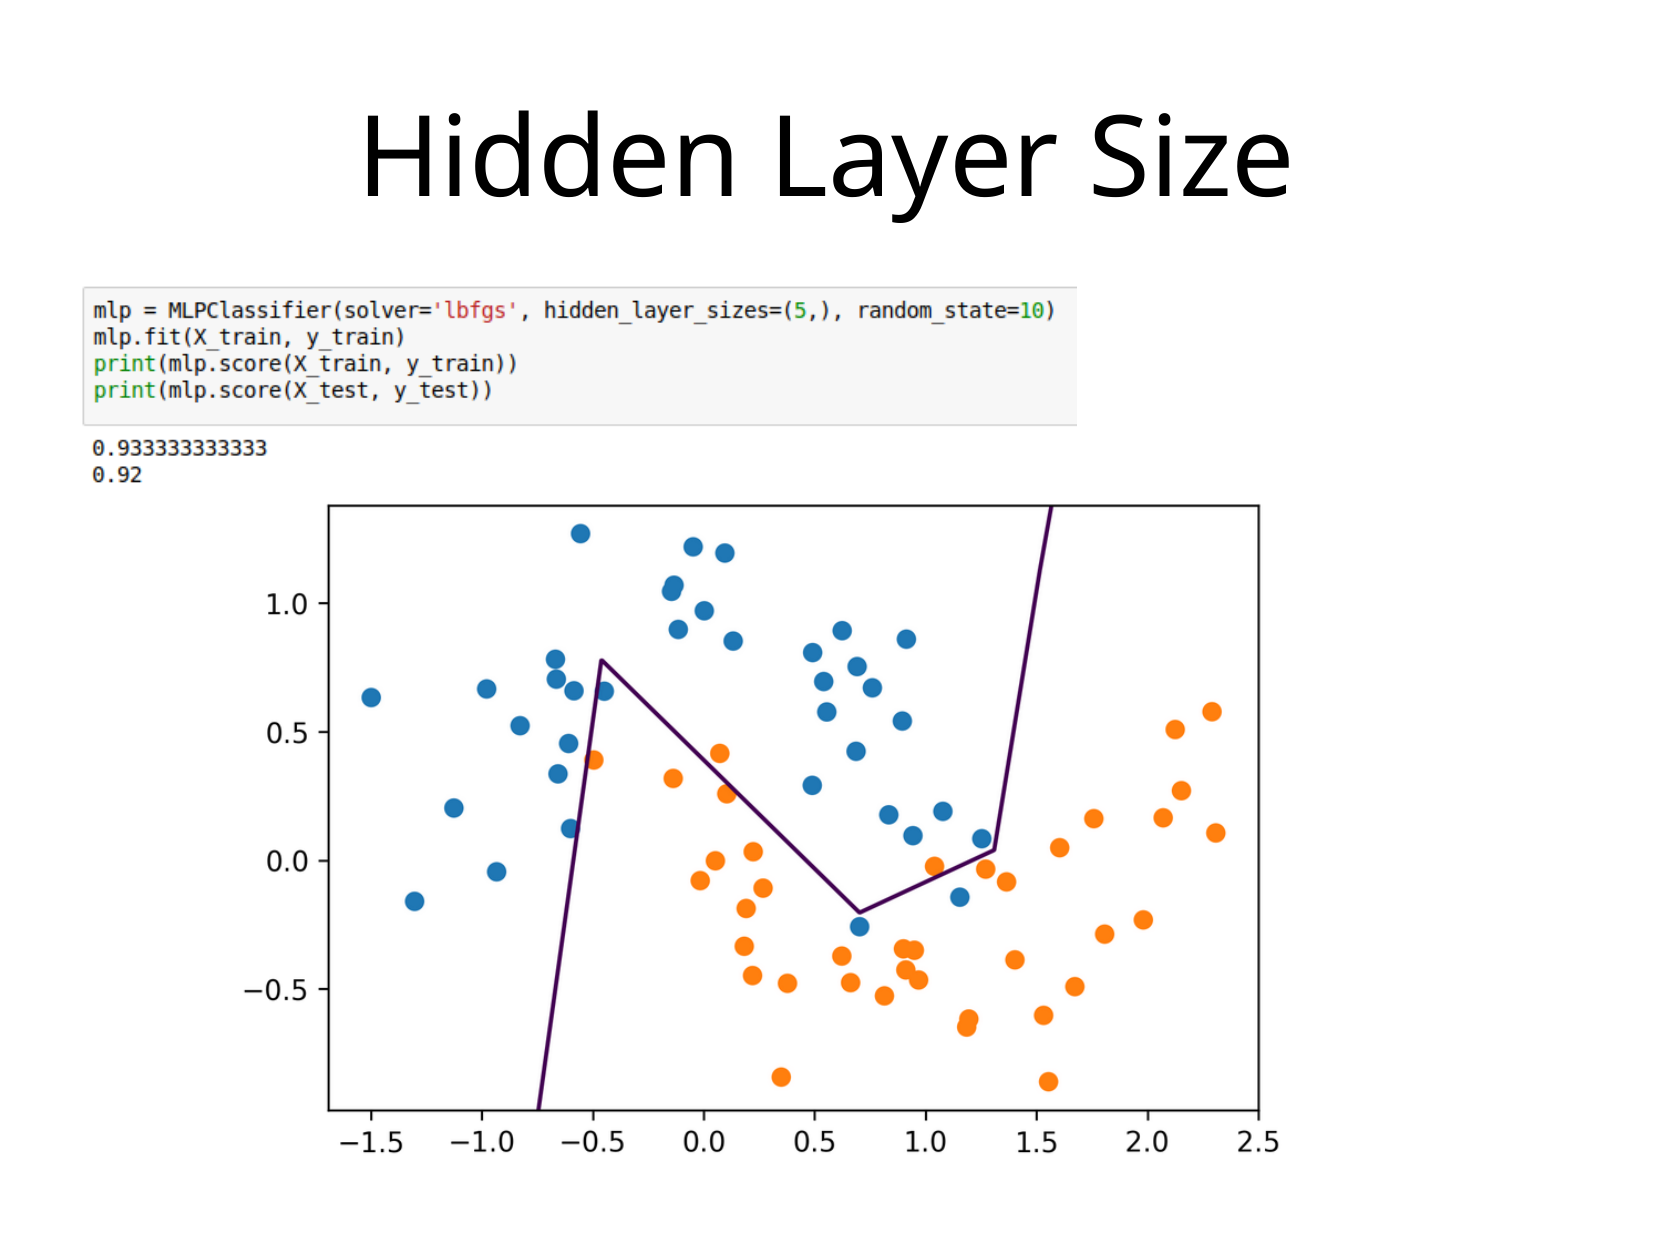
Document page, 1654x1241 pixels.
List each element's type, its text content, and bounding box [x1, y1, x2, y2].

picture [75, 276, 1306, 1171]
title Hidden Layer Size [82, 49, 1571, 257]
